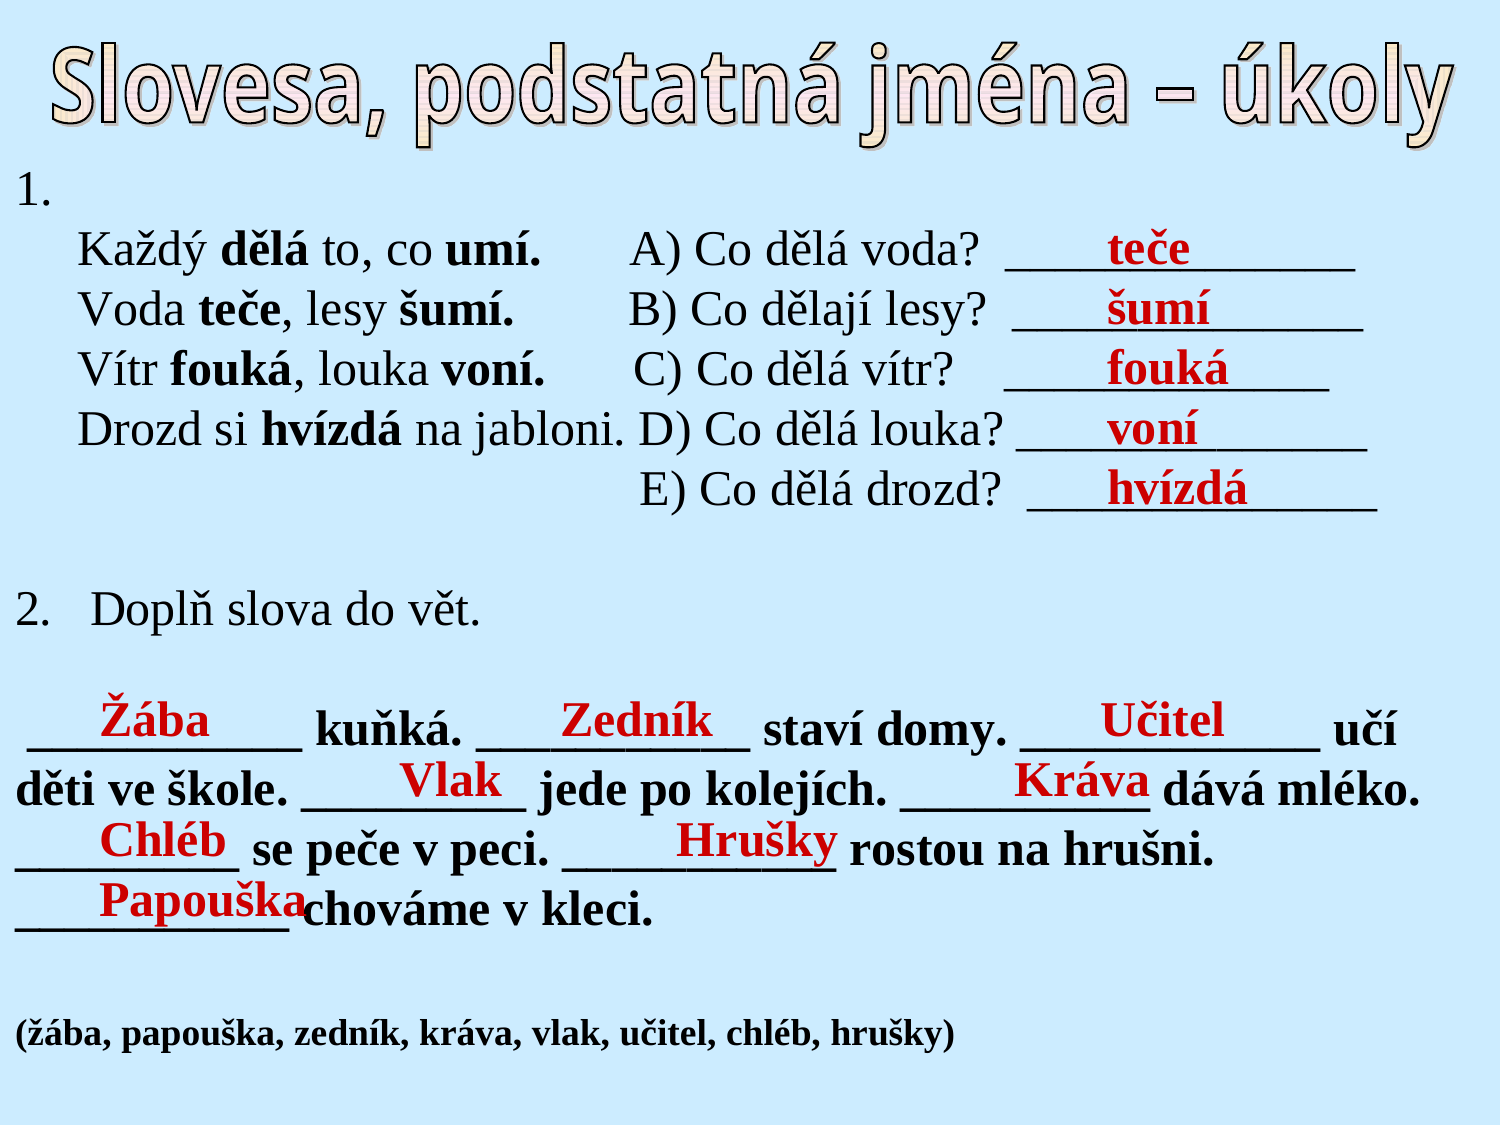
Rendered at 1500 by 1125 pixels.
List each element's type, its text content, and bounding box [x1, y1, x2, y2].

text_box Slovesa, podstatná jména – úkoly [416, 64, 461, 147]
text_box Žába Zedník Učitel Vlak Kráva Chléb Hrušky Papouška [84, 679, 1241, 935]
text_box Slovesa, podstatná jména – úkoly [860, 65, 886, 147]
text_box Slovesa, podstatná jména – úkoly [573, 64, 610, 124]
text_box Slovesa, podstatná jména – úkoly [53, 46, 93, 124]
text_box Slovesa, podstatná jména – úkoly [978, 64, 1022, 124]
text_box Slovesa, podstatná jména – úkoly [1330, 64, 1376, 124]
text_box Slovesa, podstatná jména – úkoly [702, 53, 735, 124]
text_box Slovesa, podstatná jména – úkoly [1224, 65, 1268, 124]
text_box Slovesa, podstatná jména – úkoly [1084, 64, 1126, 124]
text_box Slovesa, podstatná jména – úkoly [743, 64, 787, 123]
text_box Slovesa, podstatná jména – úkoly [467, 64, 513, 124]
text_box Slovesa, podstatná jména – úkoly [1404, 65, 1454, 147]
text_box Slovesa, podstatná jména – úkoly [102, 43, 116, 123]
text_box Slovesa, podstatná jména – úkoly [1031, 64, 1075, 123]
text_box Slovesa, podstatná jména – úkoly [796, 64, 838, 124]
text_box Slovesa, podstatná jména – úkoly [172, 65, 221, 123]
text_box Slovesa, podstatná jména – úkoly [125, 64, 171, 124]
text_box Slovesa, podstatná jména – úkoly [1385, 43, 1399, 123]
text_box Slovesa, podstatná jména – úkoly [652, 64, 694, 124]
text_box Slovesa, podstatná jména – úkoly [1280, 43, 1327, 123]
text_box teče šumí fouká voní hvízdá [1092, 206, 1264, 523]
text_box Slovesa, podstatná jména – úkoly [898, 64, 969, 123]
text_box Slovesa, podstatná jména – úkoly [274, 64, 310, 124]
text_box Slovesa, podstatná jména – úkoly [520, 43, 564, 124]
text_box Každý dělá to, co umí. A) Co dělá voda? ______________ Voda teče, lesy šumí. B) Co dělají lesy? ______________ Vítr fouká, louka voní. C) Co dělá vítr? _____________ Drozd si hvízdá na jabloni. D) Co dělá louka? ______________ E) Co dělá drozd? ______________ 2. Doplň slova do vět. ___________ kuňká. ___________ staví domy. ____________ učí děti ve škole. _________ jede po kolejích. __________ dává mléko. _________ se peče v peci. ___________ rostou na hrušni. ___________ chováme v kleci. (žába, papouška, zedník, kráva, vlak, učitel, chléb, hrušky) [0, 147, 1500, 1064]
text_box Slovesa, podstatná jména – úkoly [224, 64, 268, 124]
text_box Slovesa, podstatná jména – úkoly [614, 53, 647, 124]
text_box Slovesa, podstatná jména – úkoly [316, 64, 358, 124]
